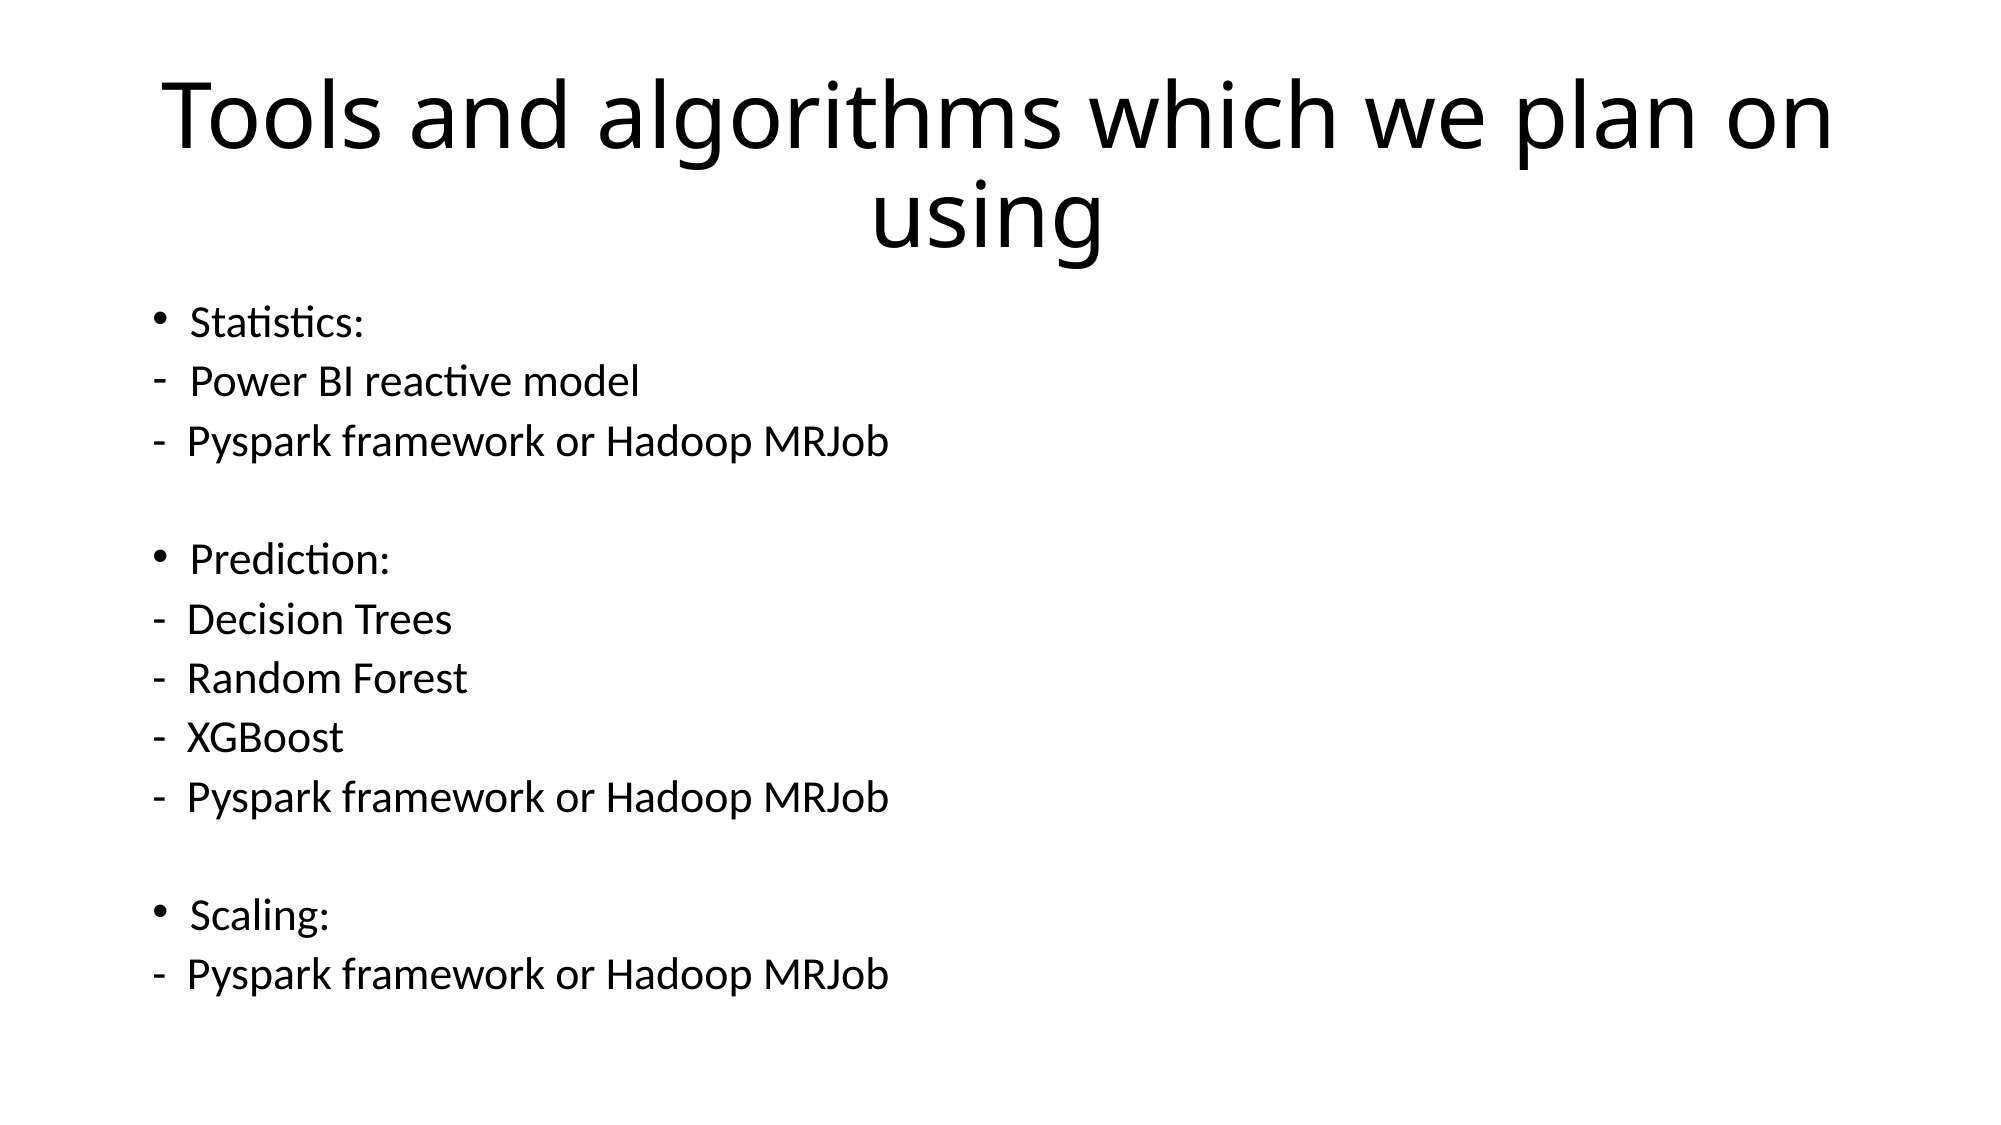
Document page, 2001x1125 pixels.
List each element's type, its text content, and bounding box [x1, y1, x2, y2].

title Tools and algorithms which we plan on using [137, 59, 1863, 278]
list Statistics: Power BI reactive model - Pyspark framework or Hadoop MRJob Prediction: - Decision Trees - Random Forest - XGBoost - Pyspark framework or Hadoop MRJob Scaling: - Pyspark framework or Hadoop MRJob [137, 299, 1863, 1014]
